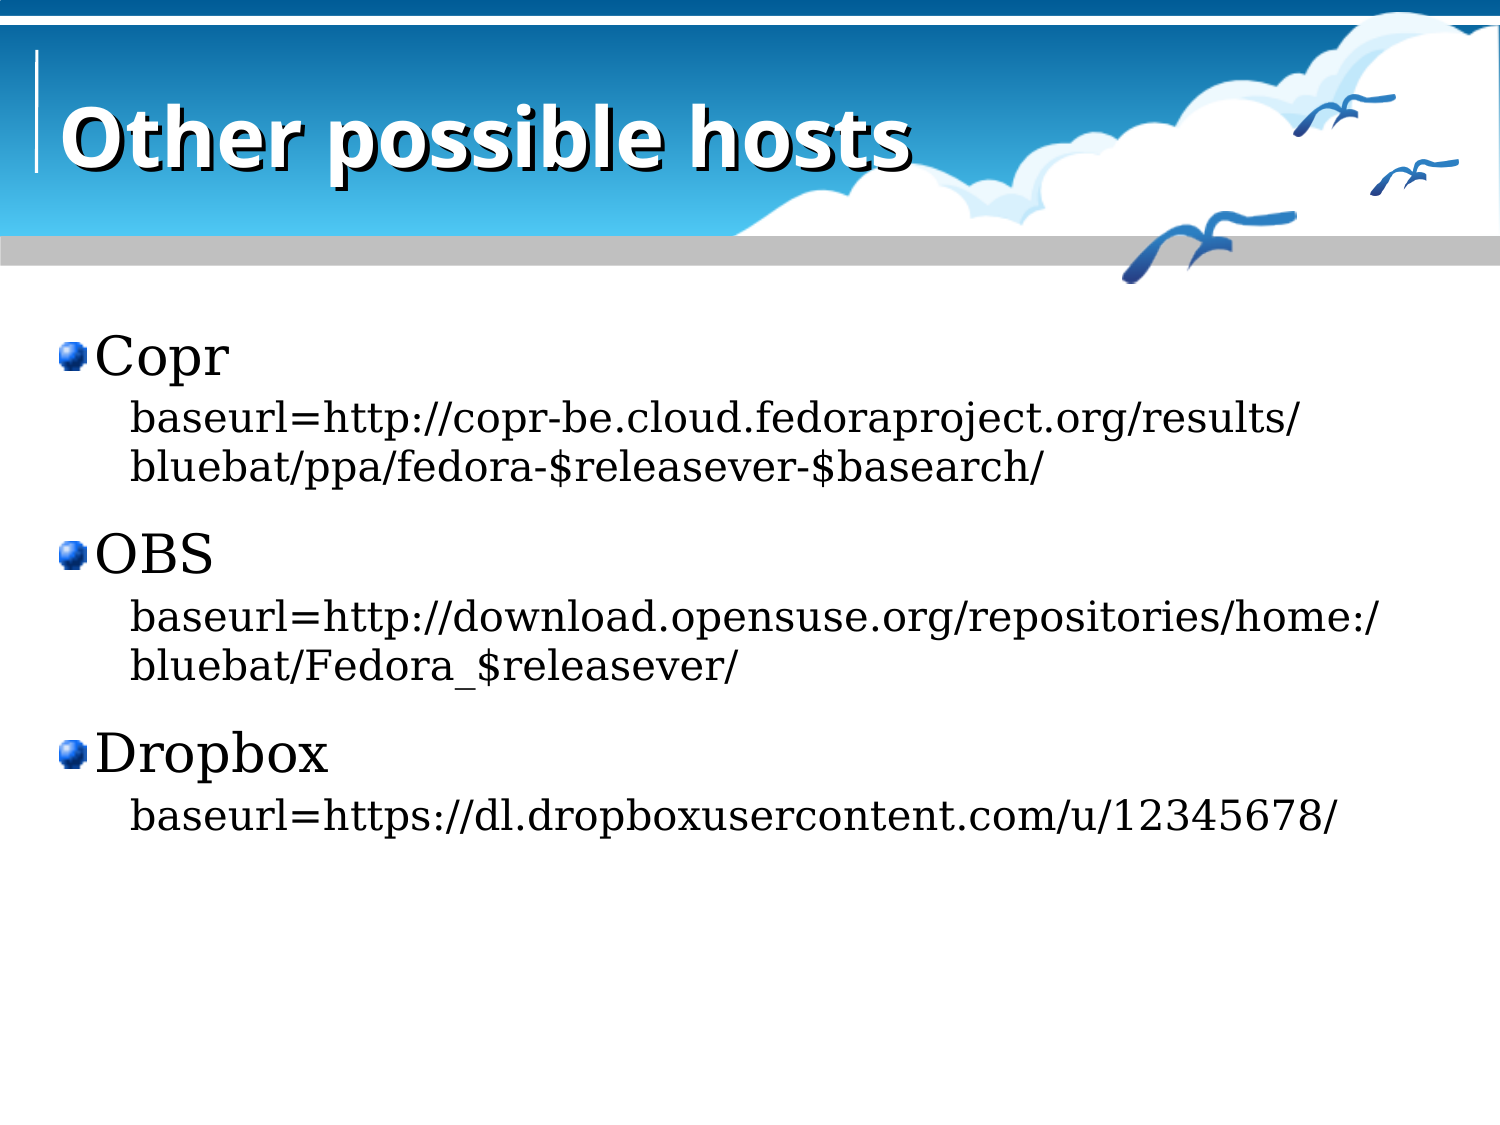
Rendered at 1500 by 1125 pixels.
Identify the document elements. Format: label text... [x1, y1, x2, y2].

title Other possible hosts [59, 86, 1465, 186]
picture [730, 12, 1500, 284]
list Copr baseurl=http://copr-be.cloud.fedoraproject.org/results/bluebat/ppa/fedora-$releasever-$basearch/ OBS baseurl=http://download.opensuse.org/repositories/home:/bluebat/Fedora_$releasever/ Dropbox baseurl=https://dl.dropboxusercontent.com/u/12345678/ [59, 324, 1477, 1105]
